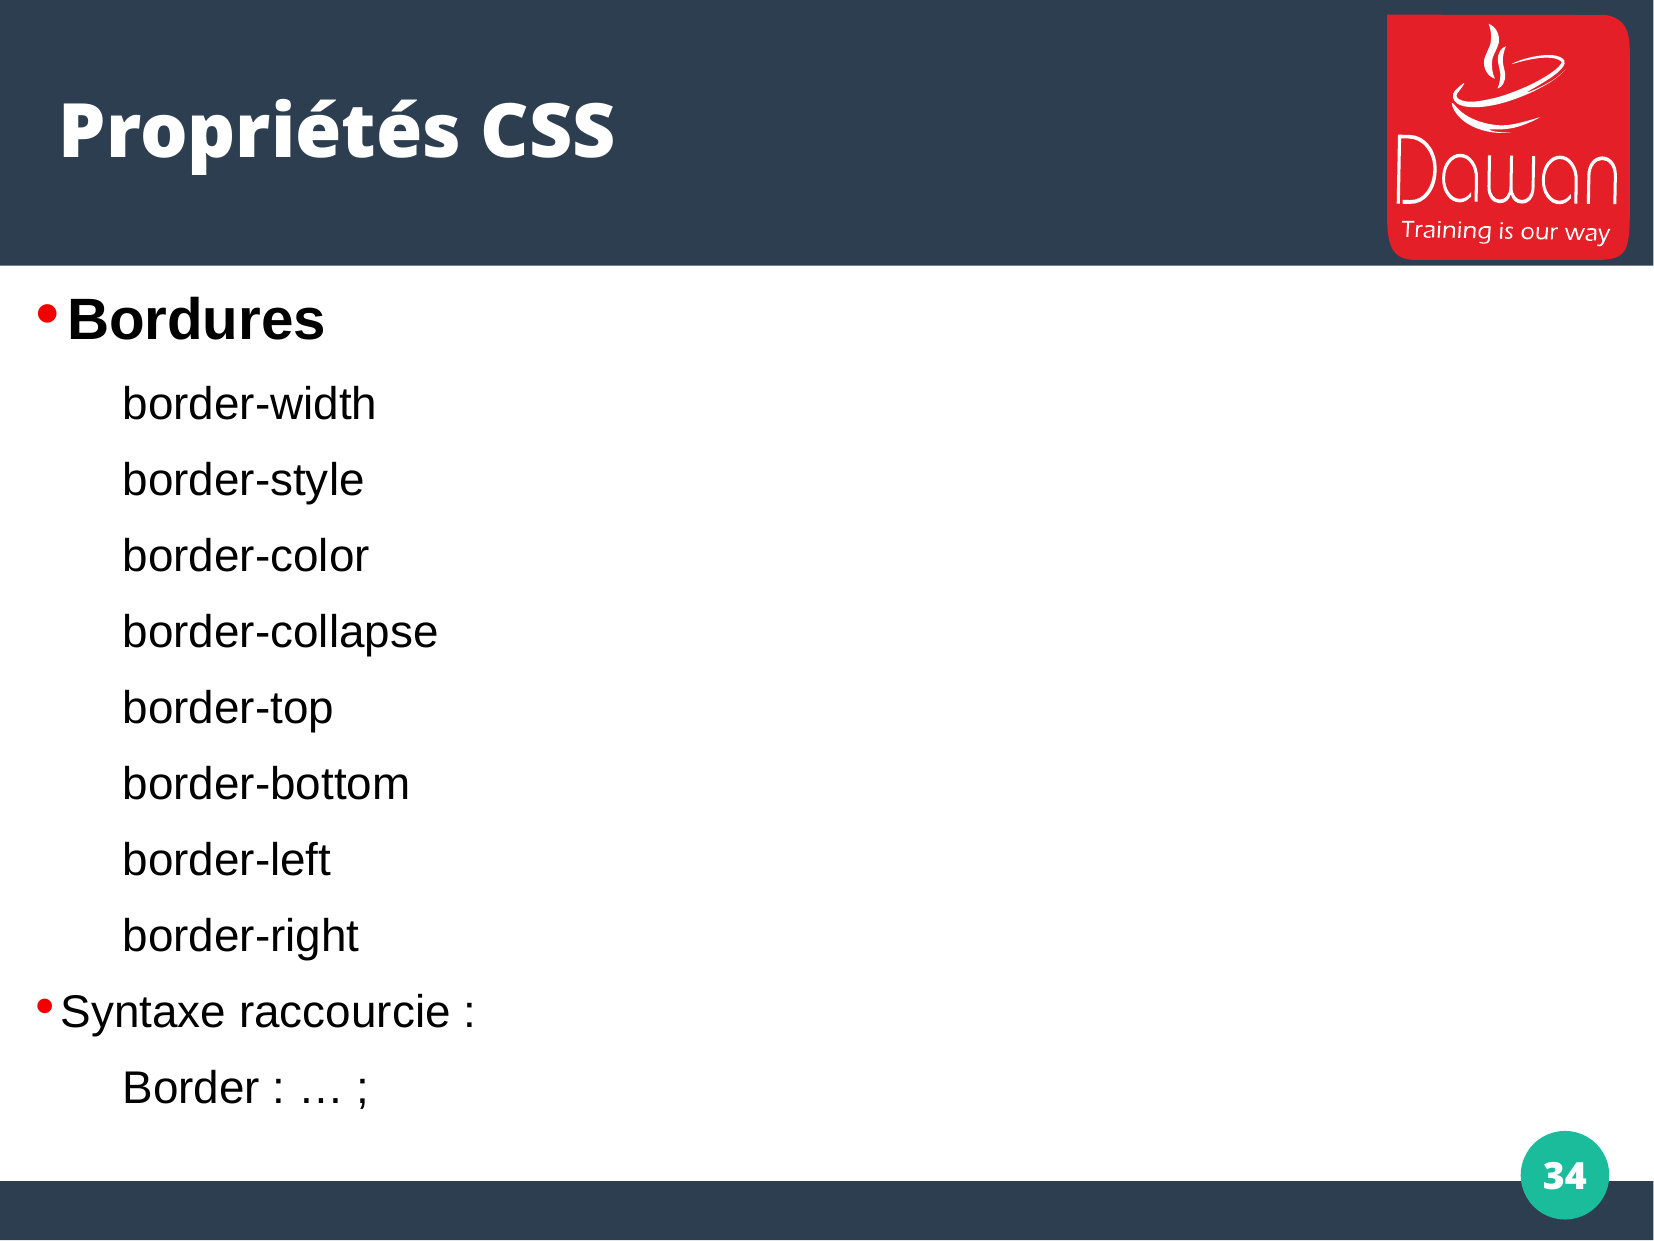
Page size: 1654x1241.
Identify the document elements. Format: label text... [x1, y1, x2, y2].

title Propriétés CSS [59, 49, 1387, 207]
text_box Bordures border-width border-style border-color border-collapse border-top border-bottom border-left border-right Syntaxe raccourcie : Border : … ;‏ [35, 283, 785, 1119]
picture [1387, 14, 1630, 260]
